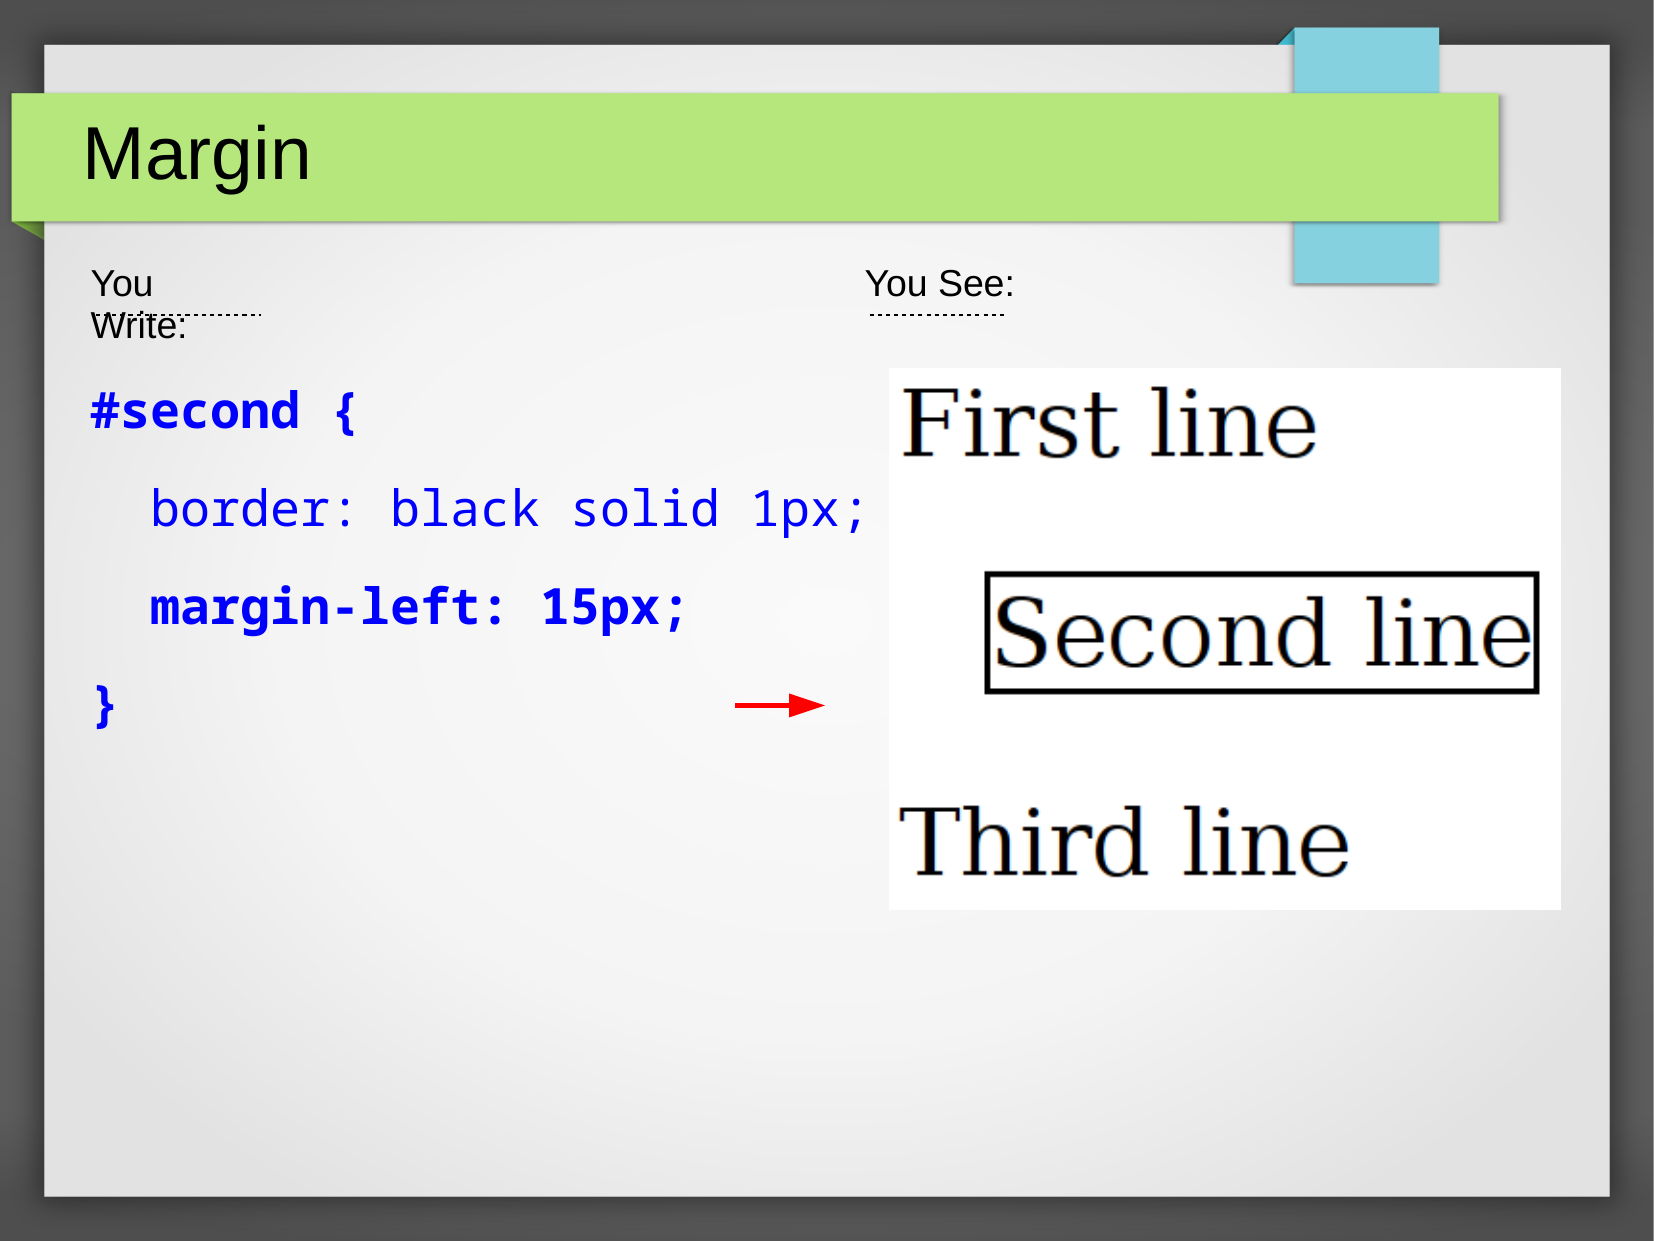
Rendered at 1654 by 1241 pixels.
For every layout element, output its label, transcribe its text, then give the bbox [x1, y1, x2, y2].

list #second { border: black solid 1px; margin-left: 15px; } [90, 375, 946, 1156]
text_box You See: [849, 255, 1030, 313]
picture [0, 0, 1654, 1241]
title Margin [82, 94, 1264, 213]
text_box You Write: [75, 255, 277, 313]
